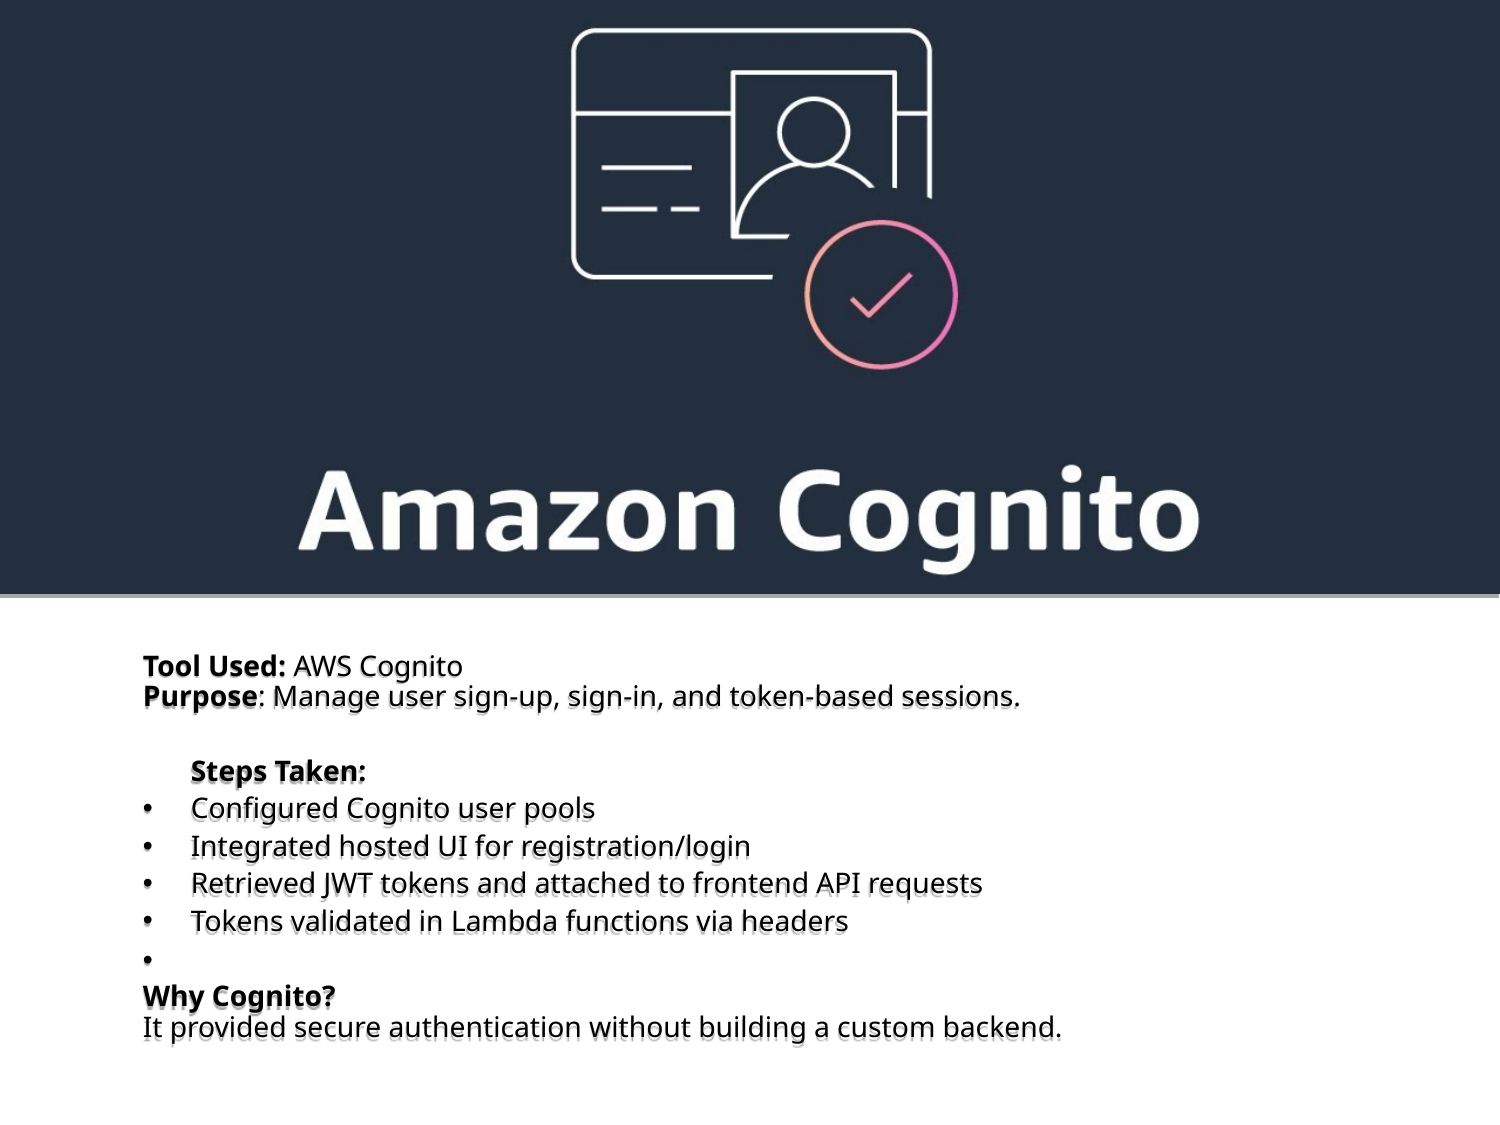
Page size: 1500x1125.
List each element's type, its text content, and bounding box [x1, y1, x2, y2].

list Tool Used: AWS Cognito Purpose: Manage user sign-up, sign-in, and token-based sessions. Steps Taken: Configured Cognito user pools Integrated hosted UI for registration/login Retrieved JWT tokens and attached to frontend API requests Tokens validated in Lambda functions via headers Why Cognito? It provided secure authentication without building a custom backend. [127, 644, 1372, 1052]
picture [0, 0, 1500, 594]
